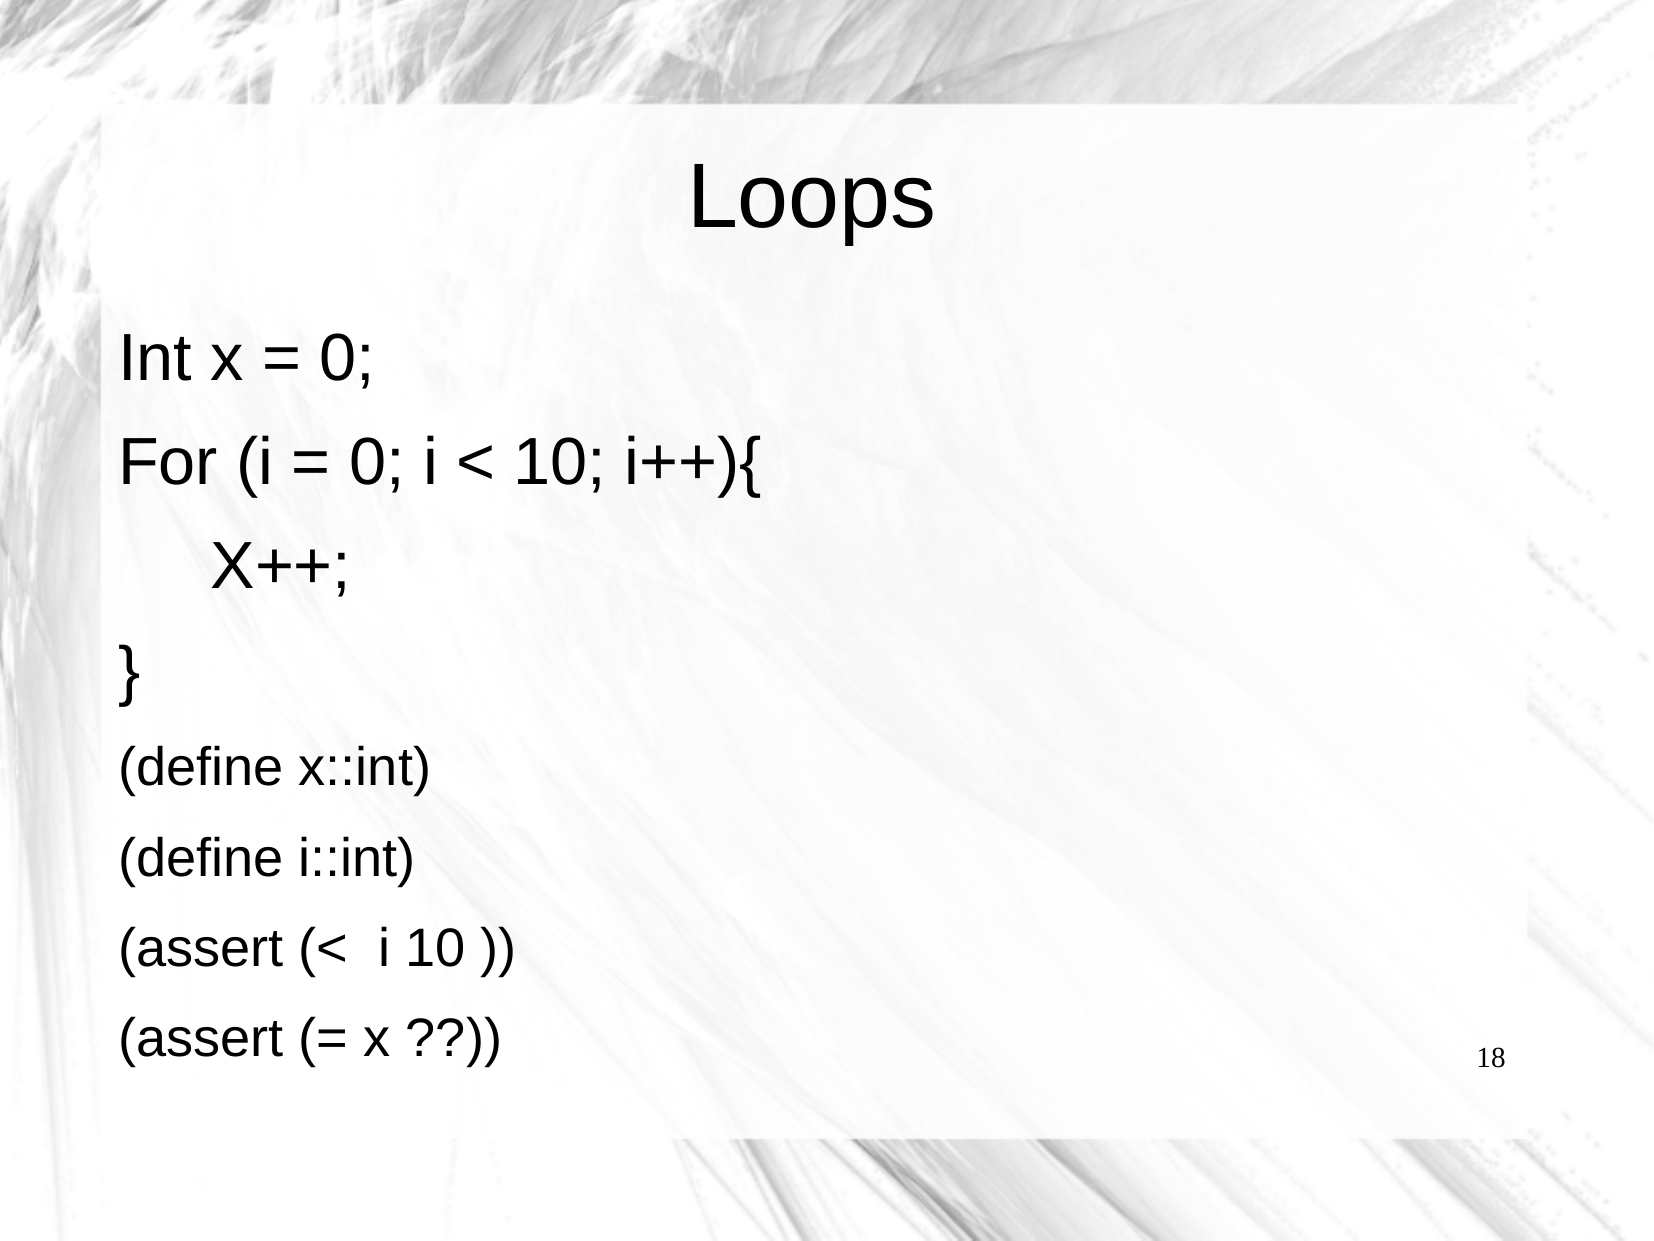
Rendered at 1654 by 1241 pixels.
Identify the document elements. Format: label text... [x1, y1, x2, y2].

picture [0, 0, 1654, 1241]
list Int x = 0; For (i = 0; i < 10; i++){ X++; } (define x::int) (define i::int) (assert (< i 10 )) (assert (= x ??)) [118, 319, 1571, 1172]
title Loops [118, 112, 1506, 281]
